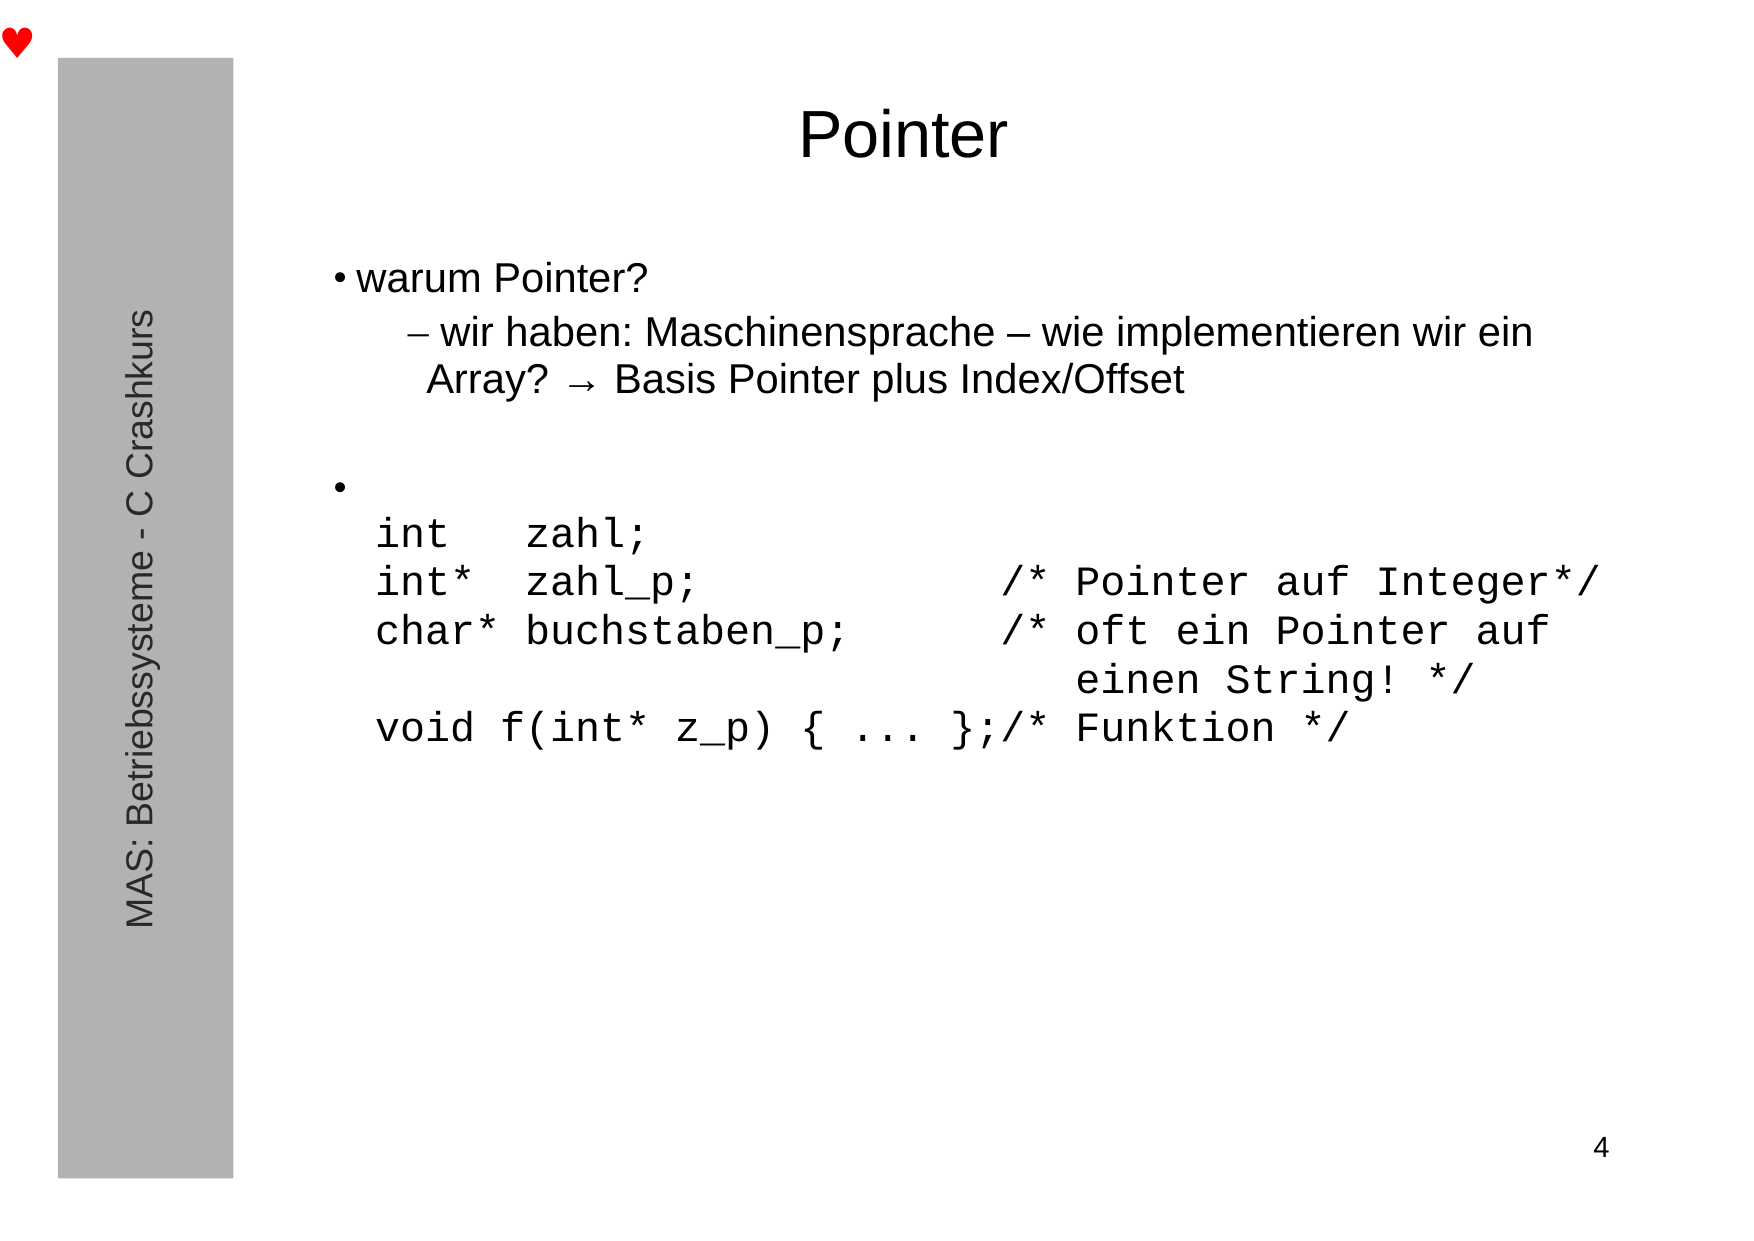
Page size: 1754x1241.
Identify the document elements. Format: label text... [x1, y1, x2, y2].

text_box <number> [1593, 1130, 1651, 1168]
text_box MAS: Betriebssysteme - C Crashkurs [109, 60, 194, 1180]
text_box [58, 58, 233, 1178]
text_box [290, 220, 1651, 382]
text_box warum Pointer? wir haben: Maschinensprache – wie implementieren wir ein Array? → Basis Pointer plus Index/Offset int zahl; int* zahl_p; /* Pointer auf Integer*/ char* buchstaben_p; /* oft ein Pointer auf einen String! */ void f(int* z_p) { ... };/* Funktion */ [317, 245, 1637, 1176]
text_box Pointer [772, 86, 1036, 181]
text_box ♥️ [0, 6, 66, 70]
